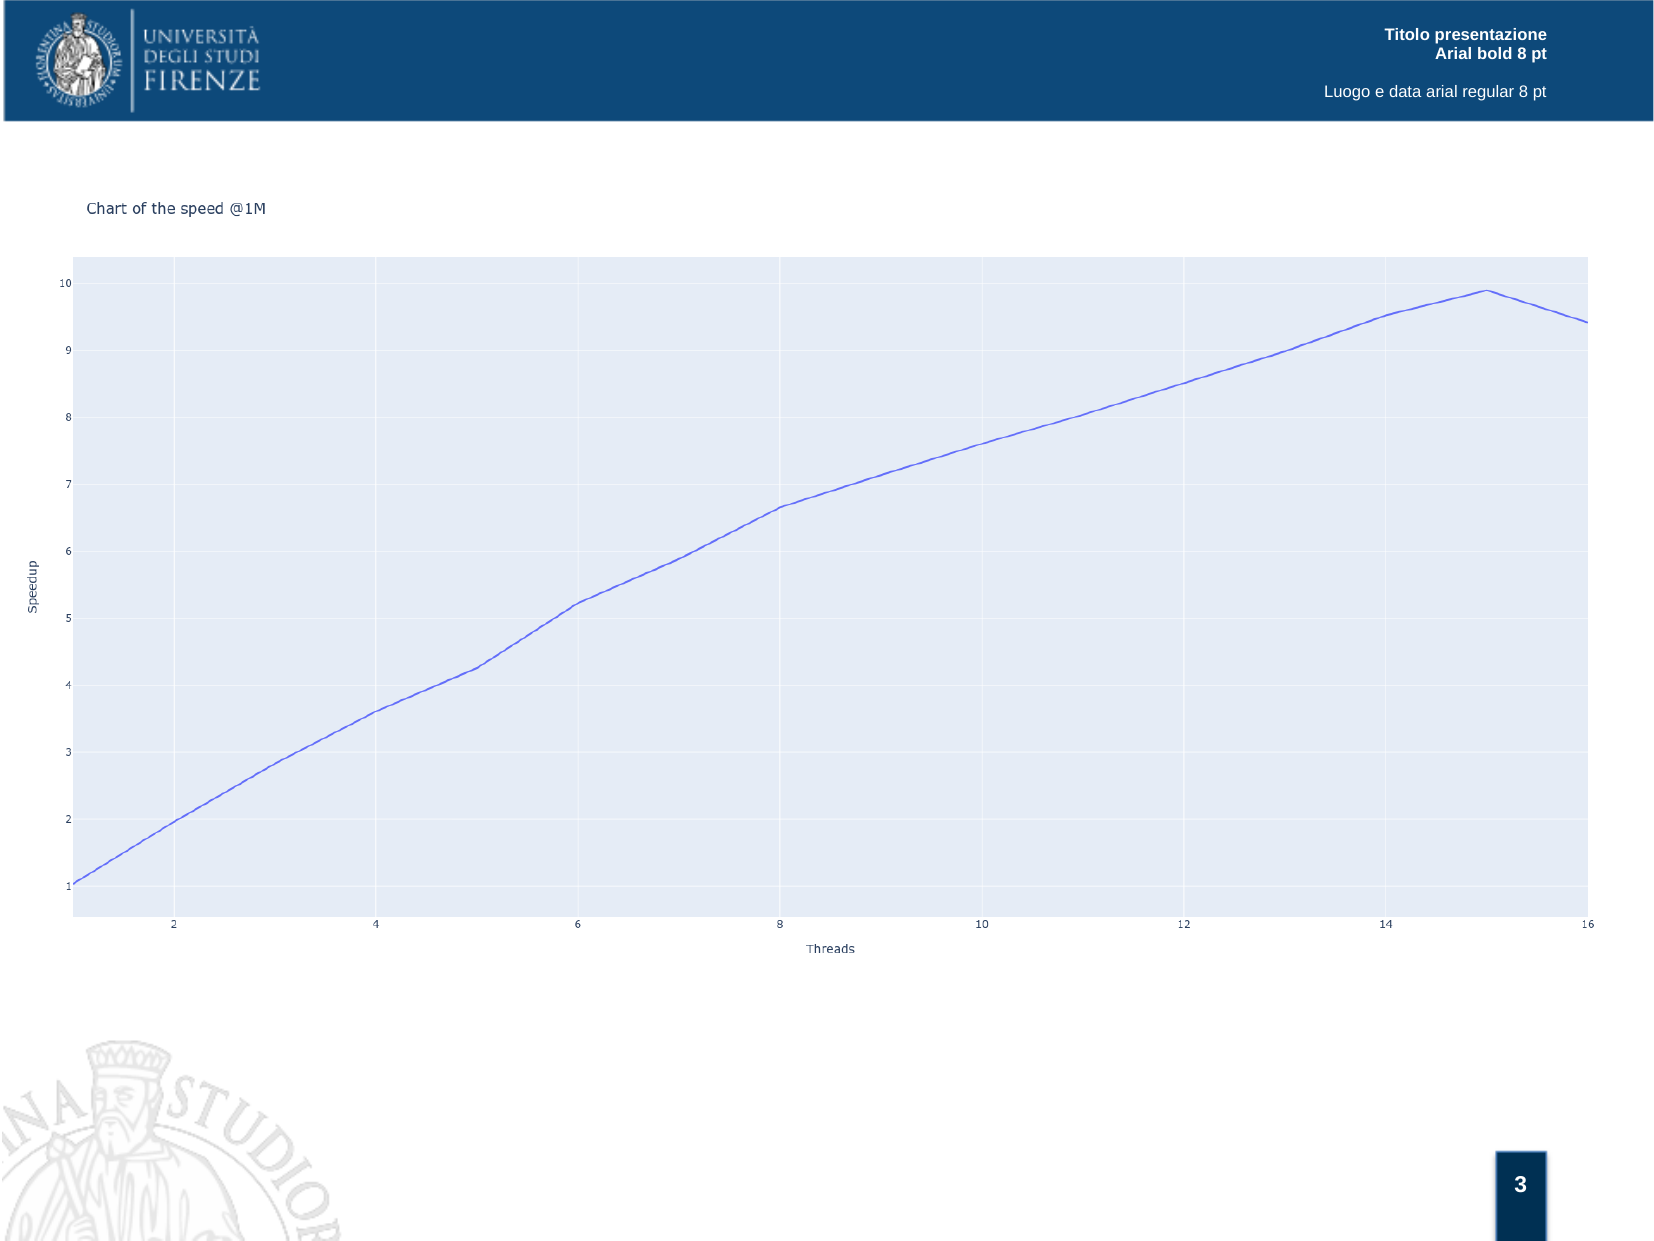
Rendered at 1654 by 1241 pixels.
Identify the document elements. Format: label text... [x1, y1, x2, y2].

text_box Titolo presentazione Arial bold 8 pt Luogo e data arial regular 8 pt [685, 24, 1548, 102]
text_box 3 [1505, 1160, 1536, 1208]
picture [2, 0, 1654, 1241]
